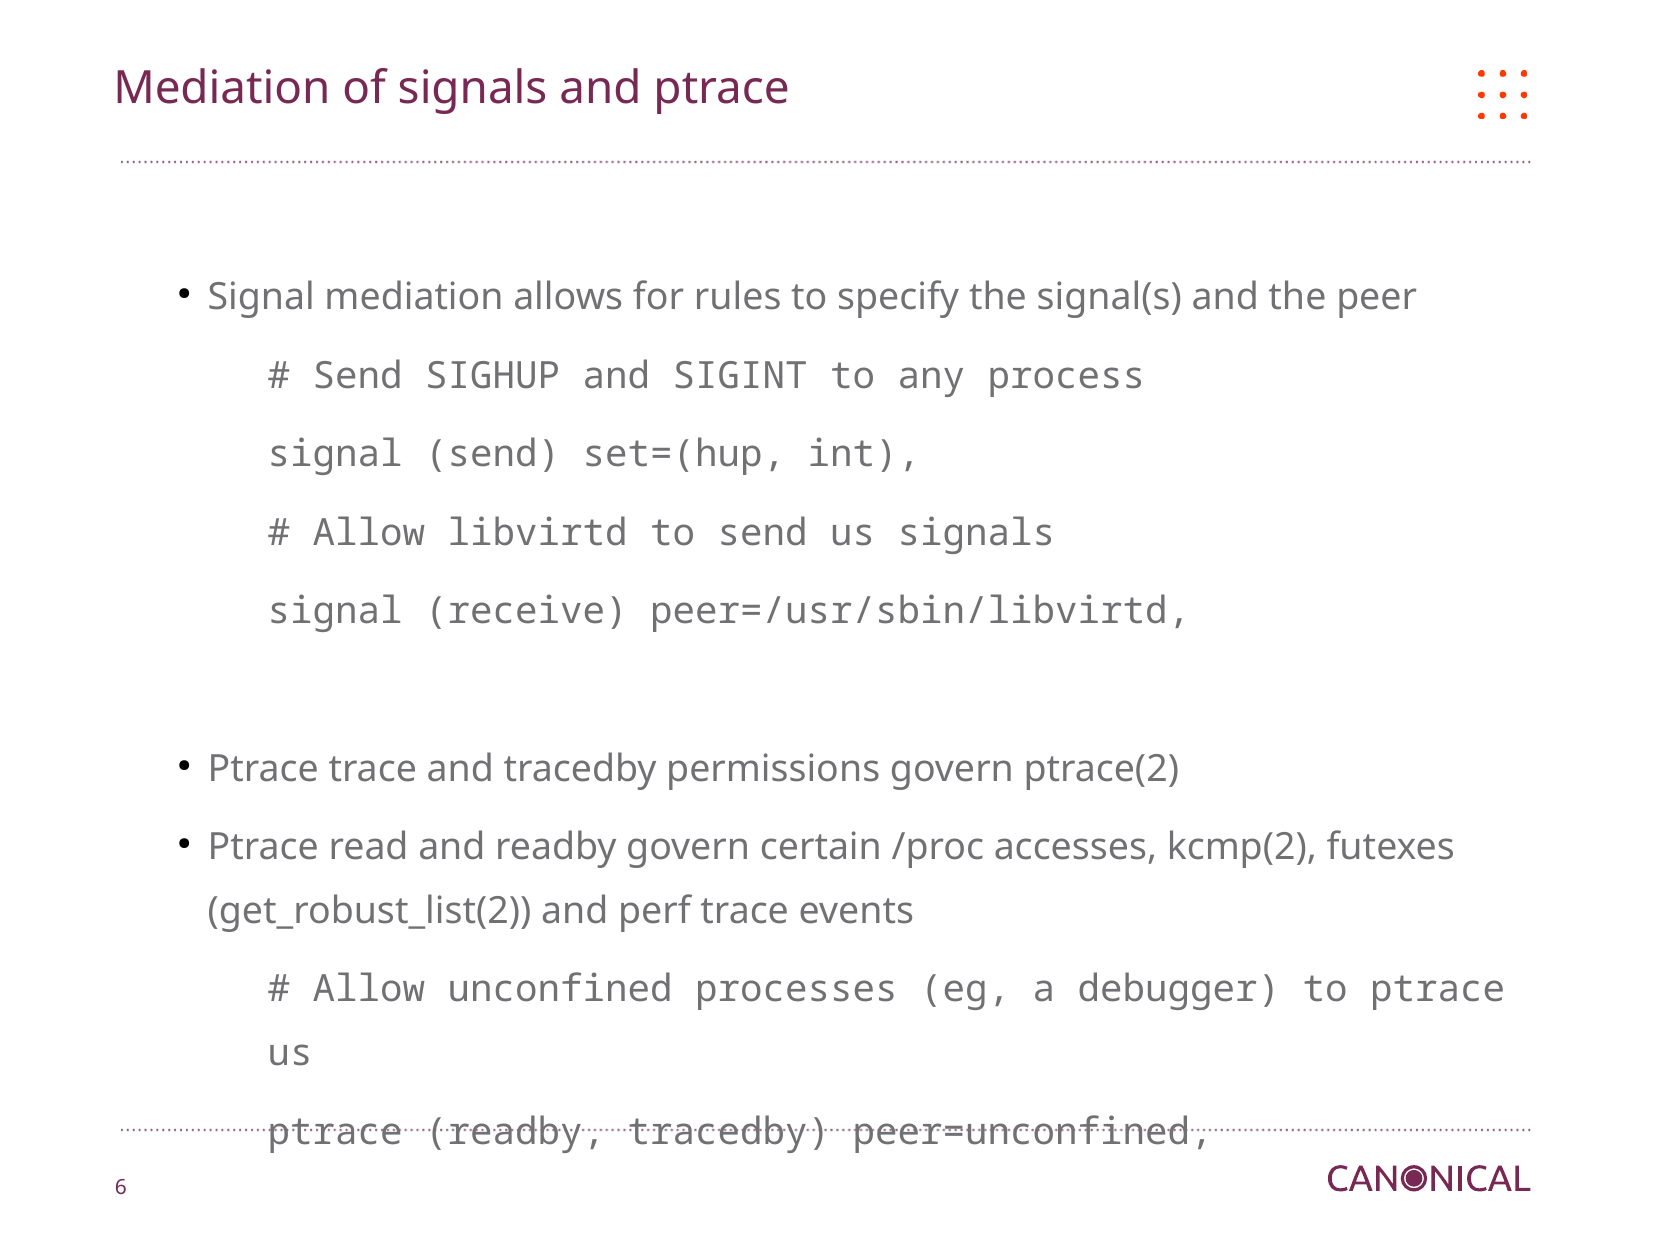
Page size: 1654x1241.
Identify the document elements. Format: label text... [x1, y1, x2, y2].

picture [971, 1127, 981, 1134]
picture [638, 1127, 658, 1134]
picture [1114, 1127, 1125, 1134]
picture [802, 1127, 819, 1134]
picture [723, 1127, 734, 1132]
picture [858, 1127, 869, 1134]
picture [489, 1127, 508, 1134]
picture [521, 1127, 531, 1134]
picture [111, 159, 1533, 166]
picture [1061, 1127, 1071, 1134]
picture [273, 1127, 284, 1134]
picture [781, 1127, 791, 1134]
picture [1017, 1127, 1036, 1134]
picture [459, 1127, 474, 1134]
picture [111, 1127, 270, 1134]
picture [1089, 1127, 1110, 1134]
picture [791, 1127, 801, 1134]
picture [1037, 1127, 1049, 1134]
picture [993, 1127, 1003, 1134]
picture [662, 1127, 688, 1134]
picture [1128, 1127, 1138, 1134]
picture [746, 1127, 756, 1134]
picture [324, 1127, 351, 1134]
picture [736, 1127, 743, 1134]
picture [476, 1127, 487, 1132]
picture [399, 1127, 433, 1134]
picture [543, 1127, 554, 1134]
picture [1141, 1127, 1149, 1134]
picture [691, 1127, 700, 1134]
picture [1074, 1127, 1086, 1134]
picture [511, 1127, 518, 1134]
picture [1173, 1127, 1183, 1134]
picture [821, 1127, 855, 1134]
picture [881, 1127, 892, 1132]
picture [903, 1127, 914, 1132]
picture [577, 1127, 635, 1134]
picture [916, 1127, 928, 1134]
picture [436, 1127, 455, 1134]
picture [871, 1127, 879, 1134]
list Signal mediation allows for rules to specify the signal(s) and the peer # Send SIGHUP and SIGINT to any process signal (send) set=(hup, int), # Allow libvirtd to send us signals signal (receive) peer=/usr/sbin/libvirtd, Ptrace trace and tracedby permissions govern ptrace(2) Ptrace read and readby govern certain /proc accesses, kcmp(2), futexes (get_robust_list(2)) and perf trace events # Allow unconfined processes (eg, a debugger) to ptrace us ptrace (readby, tracedby) peer=unconfined, penguindroppings.wordpress.com/2014/06/06/application-isolation-with-apparmor-part-iv/ [147, 256, 1506, 1051]
picture [286, 1127, 298, 1134]
picture [1164, 1127, 1170, 1134]
picture [354, 1127, 362, 1134]
picture [566, 1127, 576, 1134]
picture [1187, 1127, 1533, 1134]
picture [1006, 1127, 1015, 1134]
title Mediation of signals and ptrace [113, 59, 1382, 112]
picture [1051, 1127, 1058, 1134]
picture [932, 1127, 968, 1134]
picture [364, 1127, 384, 1134]
picture [556, 1127, 566, 1134]
picture [386, 1127, 397, 1132]
picture [1478, 70, 1527, 119]
picture [894, 1127, 901, 1134]
picture [768, 1127, 779, 1134]
picture [1151, 1127, 1162, 1132]
picture [301, 1127, 320, 1134]
picture [702, 1127, 721, 1134]
